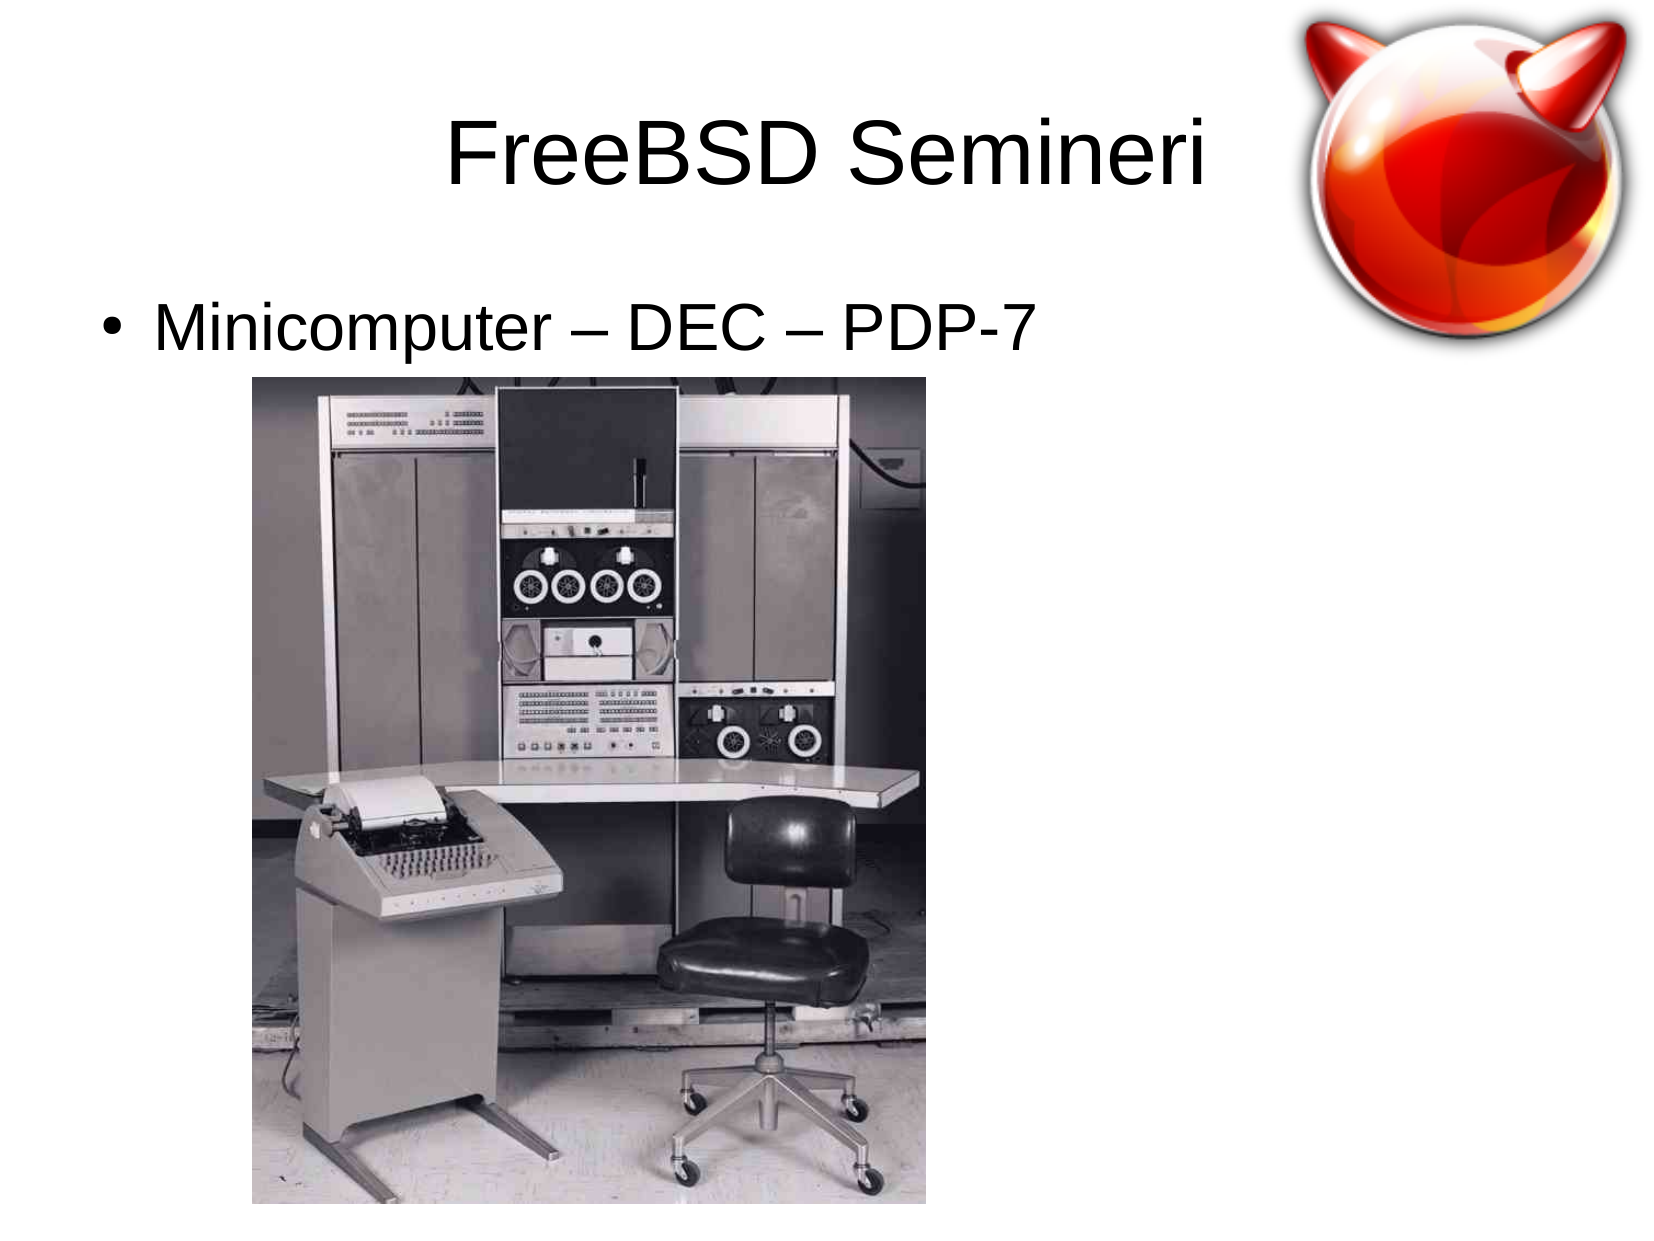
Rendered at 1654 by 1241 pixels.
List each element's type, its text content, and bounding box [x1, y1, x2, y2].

title FreeBSD Semineri [82, 49, 1282, 257]
picture [252, 377, 926, 1204]
picture [1282, 0, 1654, 365]
list Minicomputer – DEC – PDP-7 [82, 290, 1571, 1109]
